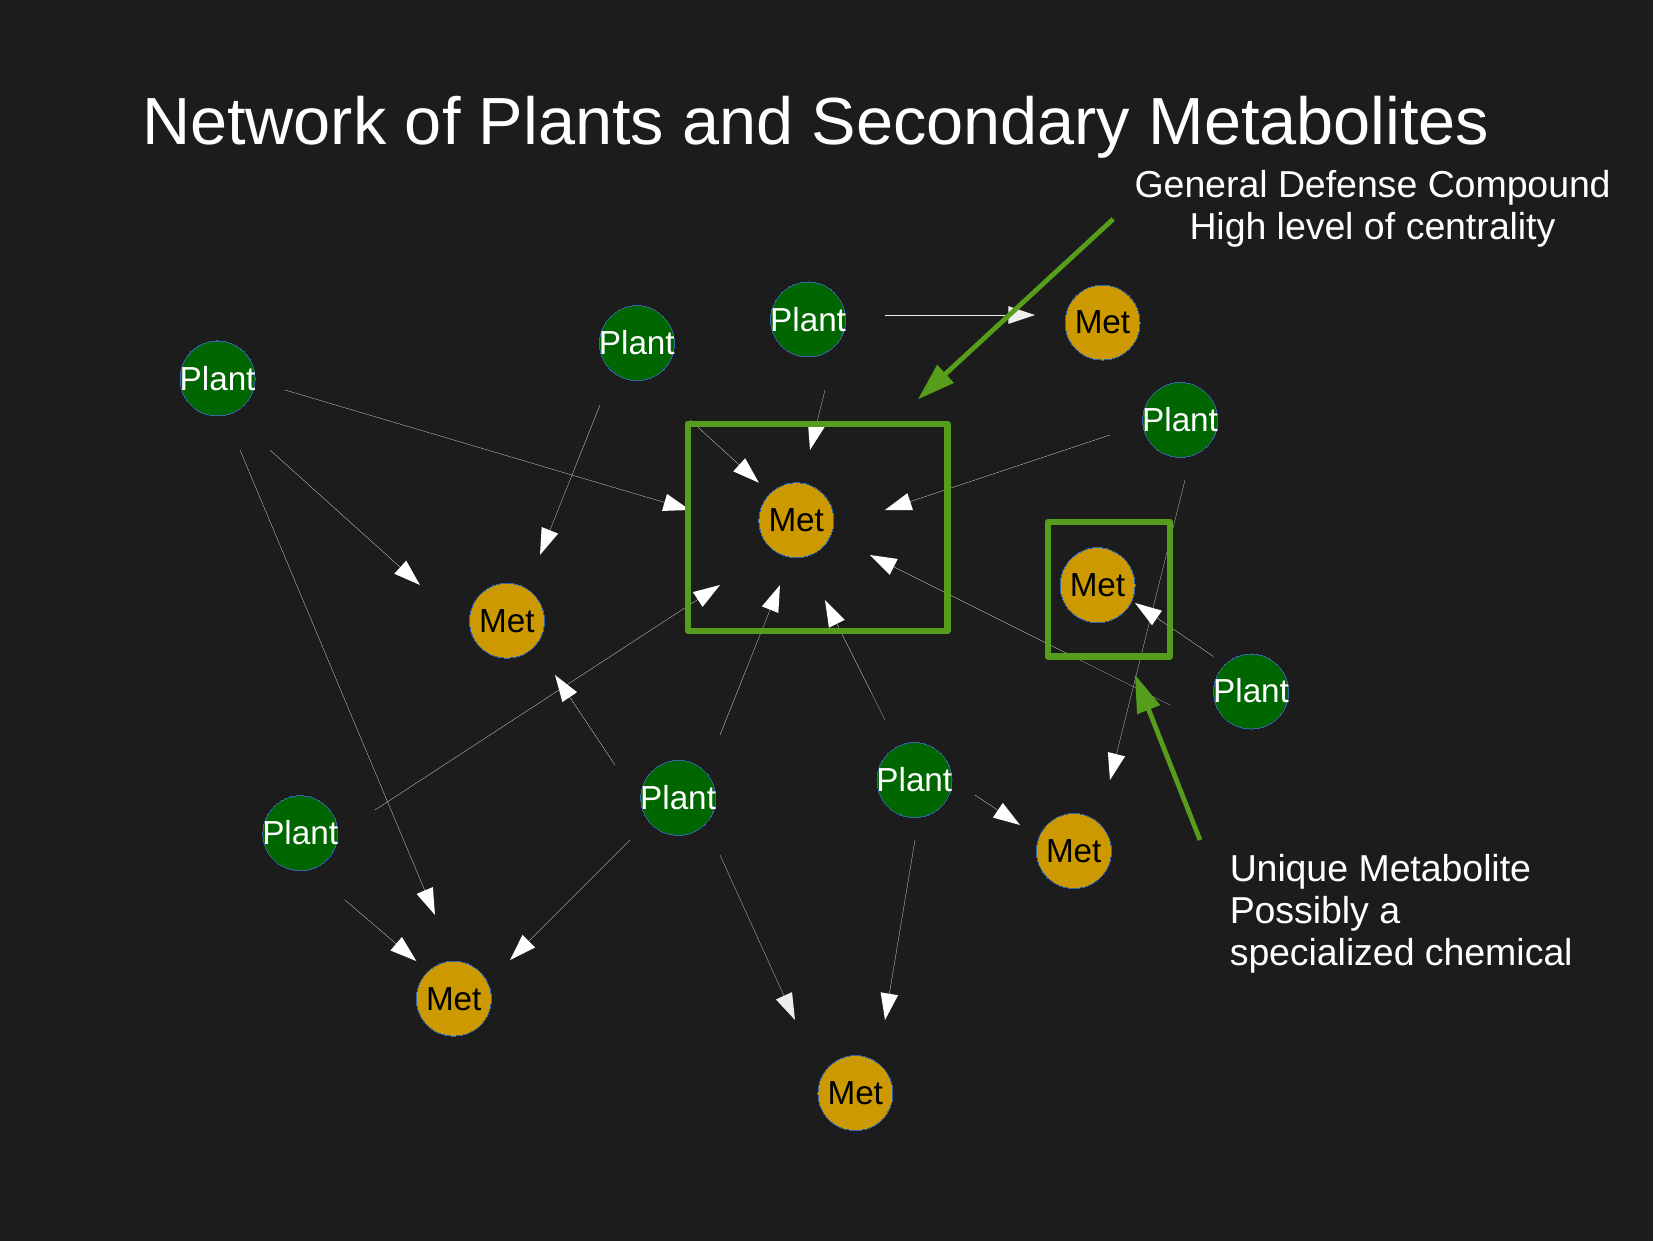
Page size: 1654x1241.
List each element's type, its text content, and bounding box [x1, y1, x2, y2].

text_box [1047, 521, 1171, 657]
title Network of Plants and Secondary Metabolites [72, 17, 1561, 226]
text_box Plant [1213, 653, 1289, 730]
text_box Plant [180, 340, 255, 416]
text_box Plant [640, 760, 716, 836]
text_box Plant [876, 742, 953, 818]
text_box Plant [1142, 382, 1218, 458]
text_box Met [1036, 813, 1112, 889]
text_box Plant [262, 795, 338, 871]
text_box Met [469, 583, 545, 659]
text_box Met [416, 961, 492, 1037]
text_box Met [817, 1055, 893, 1131]
text_box Plant [770, 281, 846, 357]
text_box Unique Metabolite Possibly a specialized chemical [1215, 840, 1606, 1021]
text_box [687, 423, 948, 631]
text_box Plant [599, 305, 674, 381]
text_box Met [1065, 285, 1141, 361]
text_box General Defense Compound High level of centrality [1110, 156, 1636, 256]
